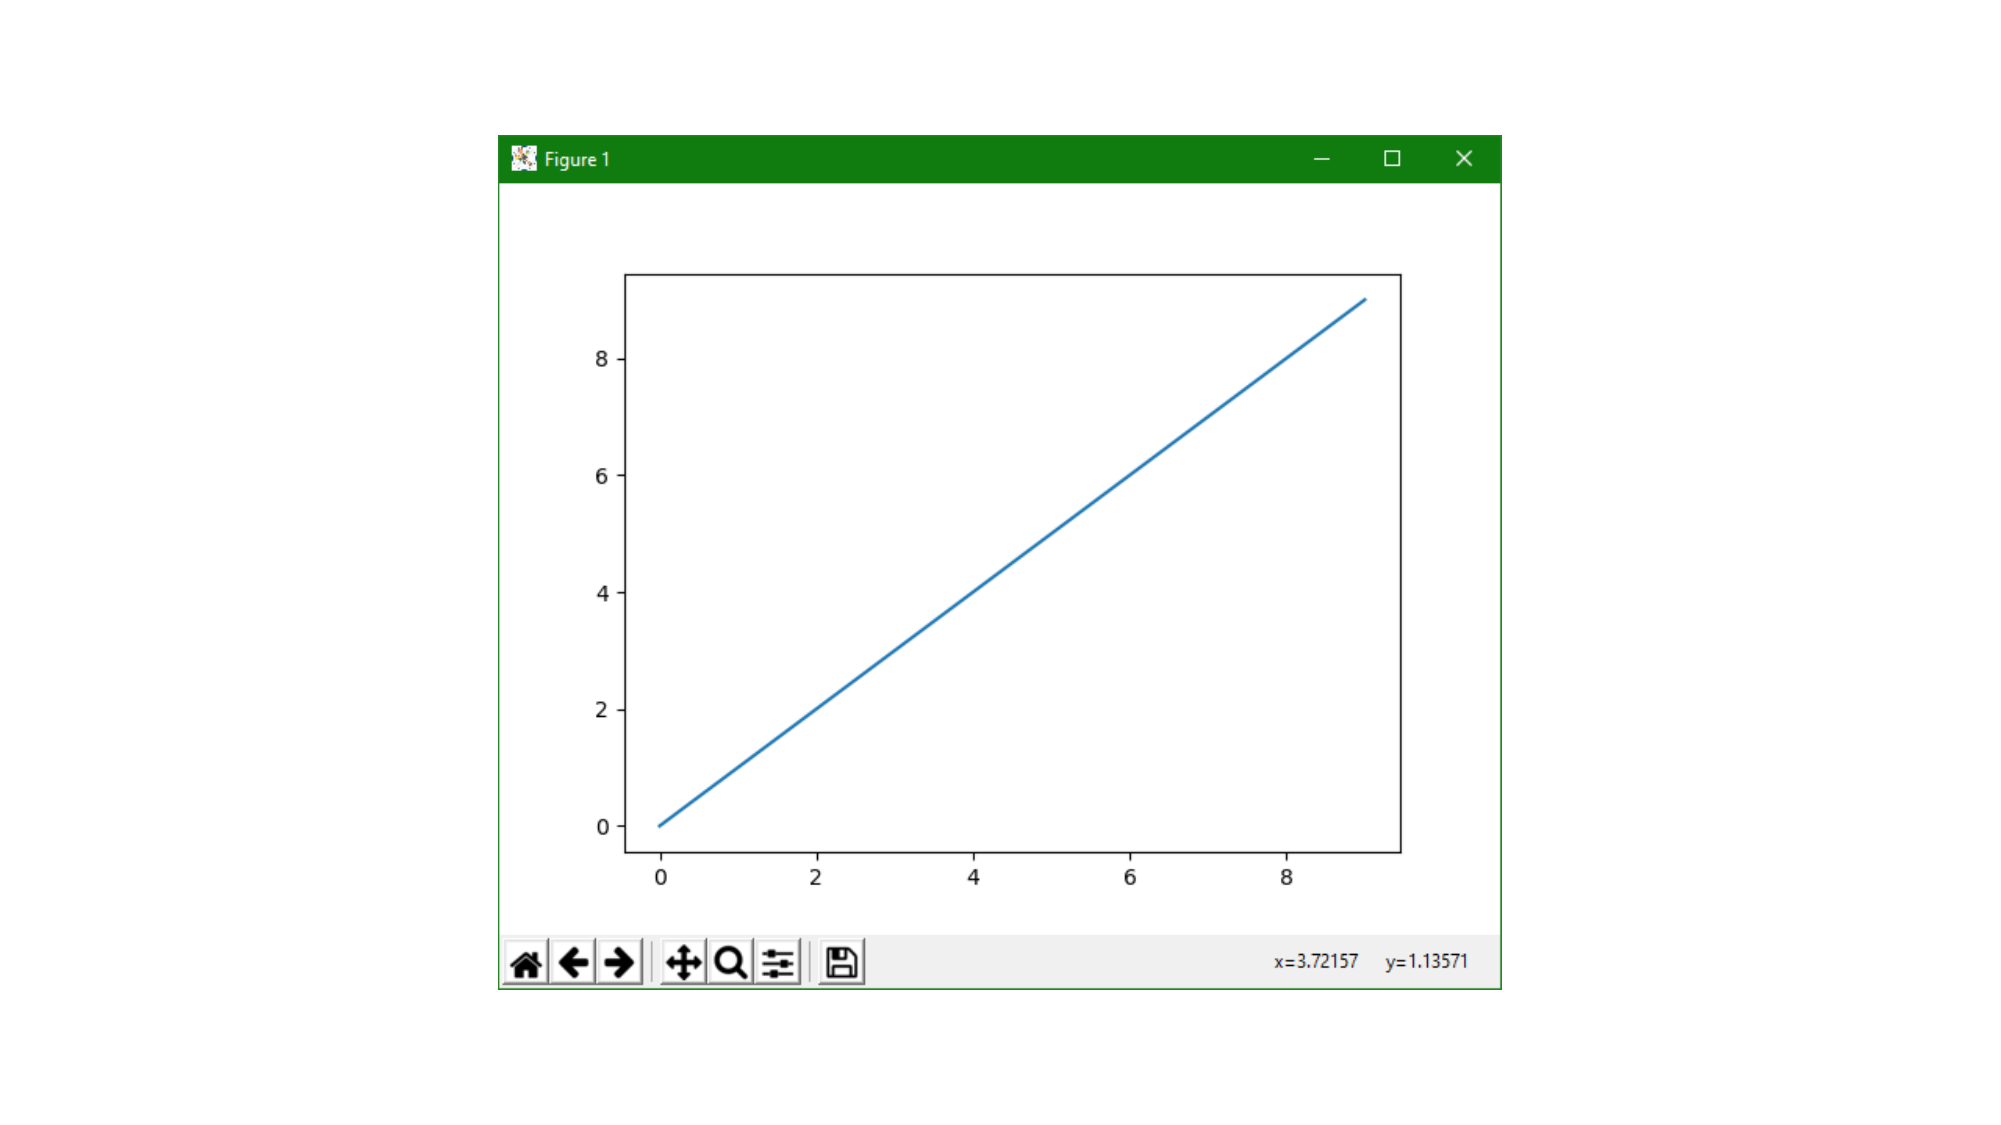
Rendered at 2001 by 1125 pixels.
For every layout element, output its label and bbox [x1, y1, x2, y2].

picture [498, 135, 1502, 990]
